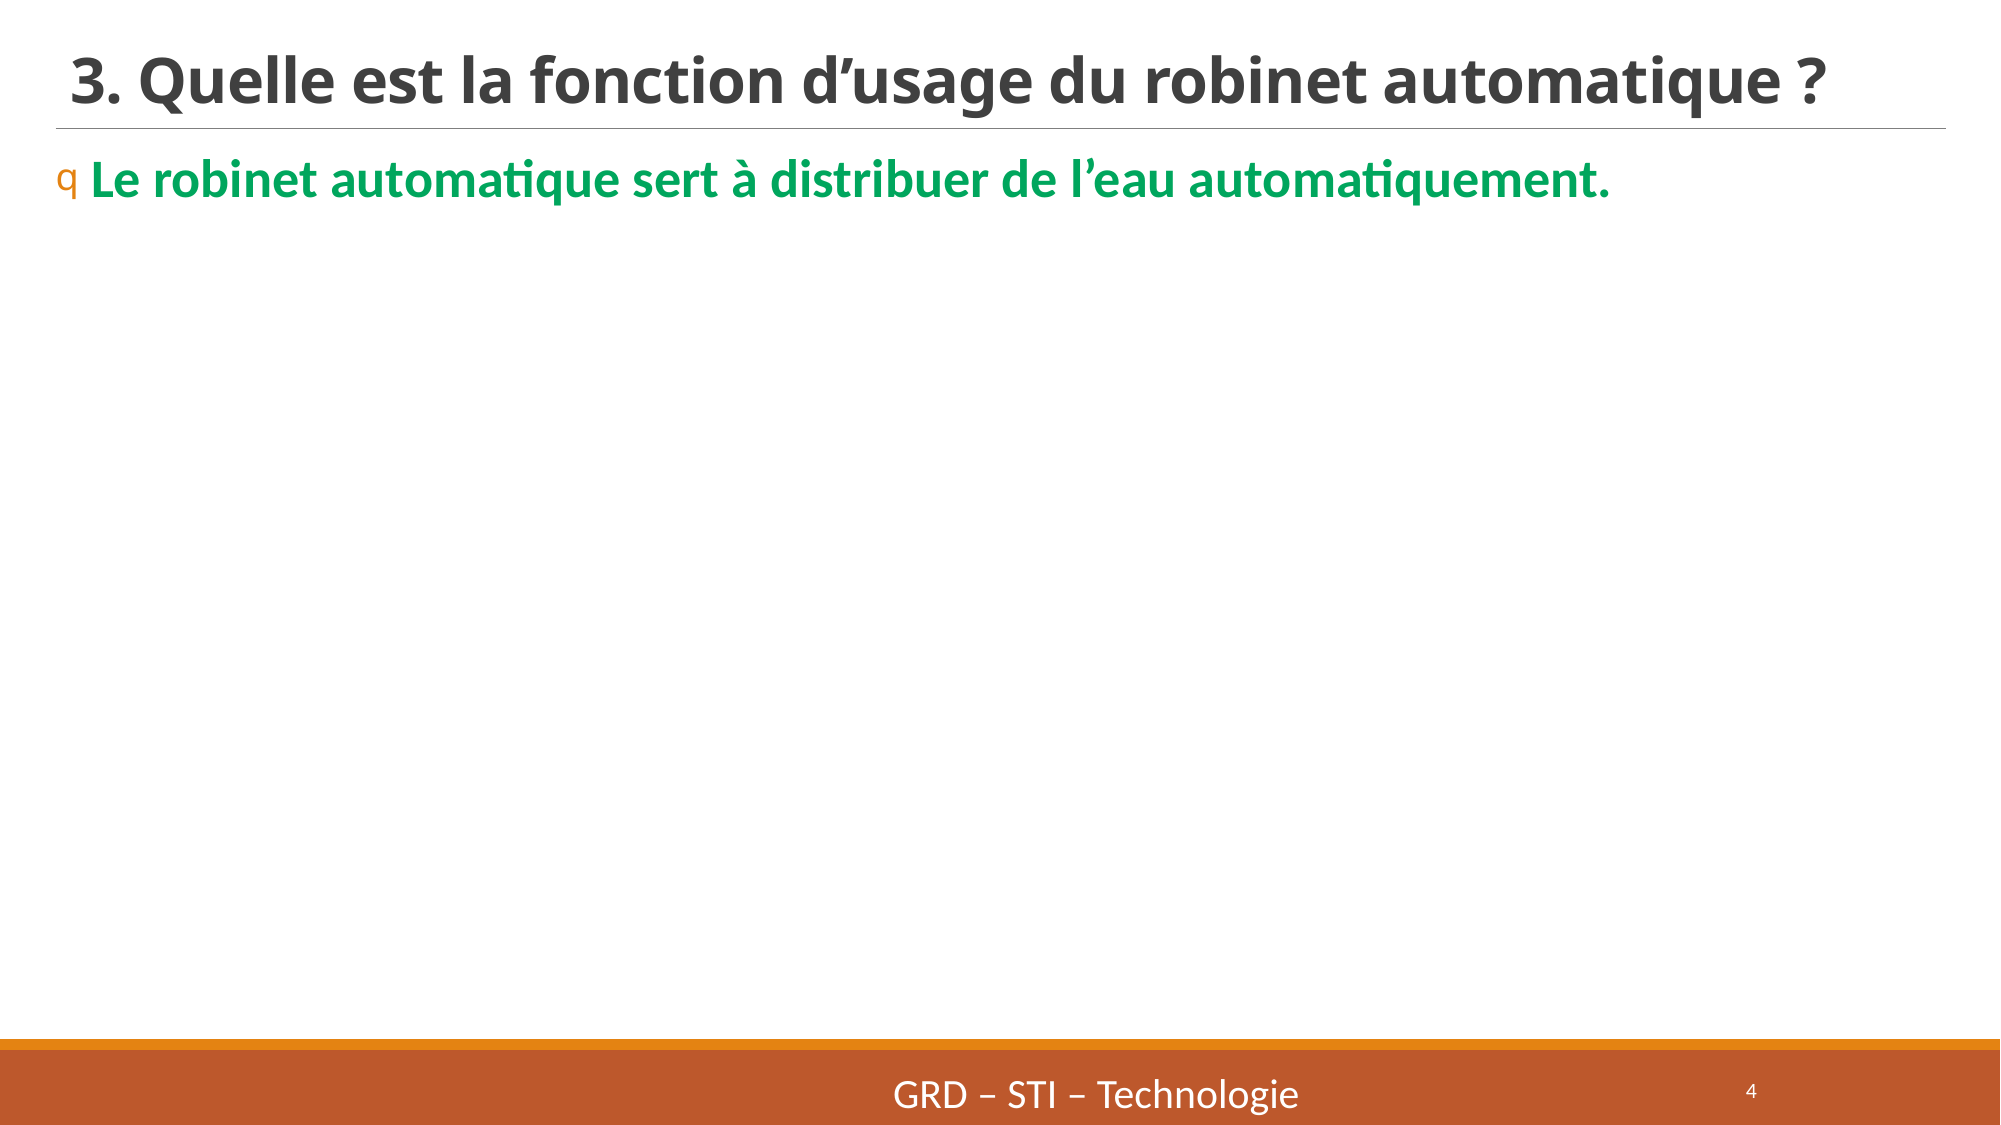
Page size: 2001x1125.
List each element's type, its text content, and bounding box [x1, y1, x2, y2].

title 3. Quelle est la fonction d’usage du robinet automatique ? [55, 0, 1949, 124]
list Le robinet automatique sert à distribuer de l’eau automatiquement. [55, 148, 1949, 449]
